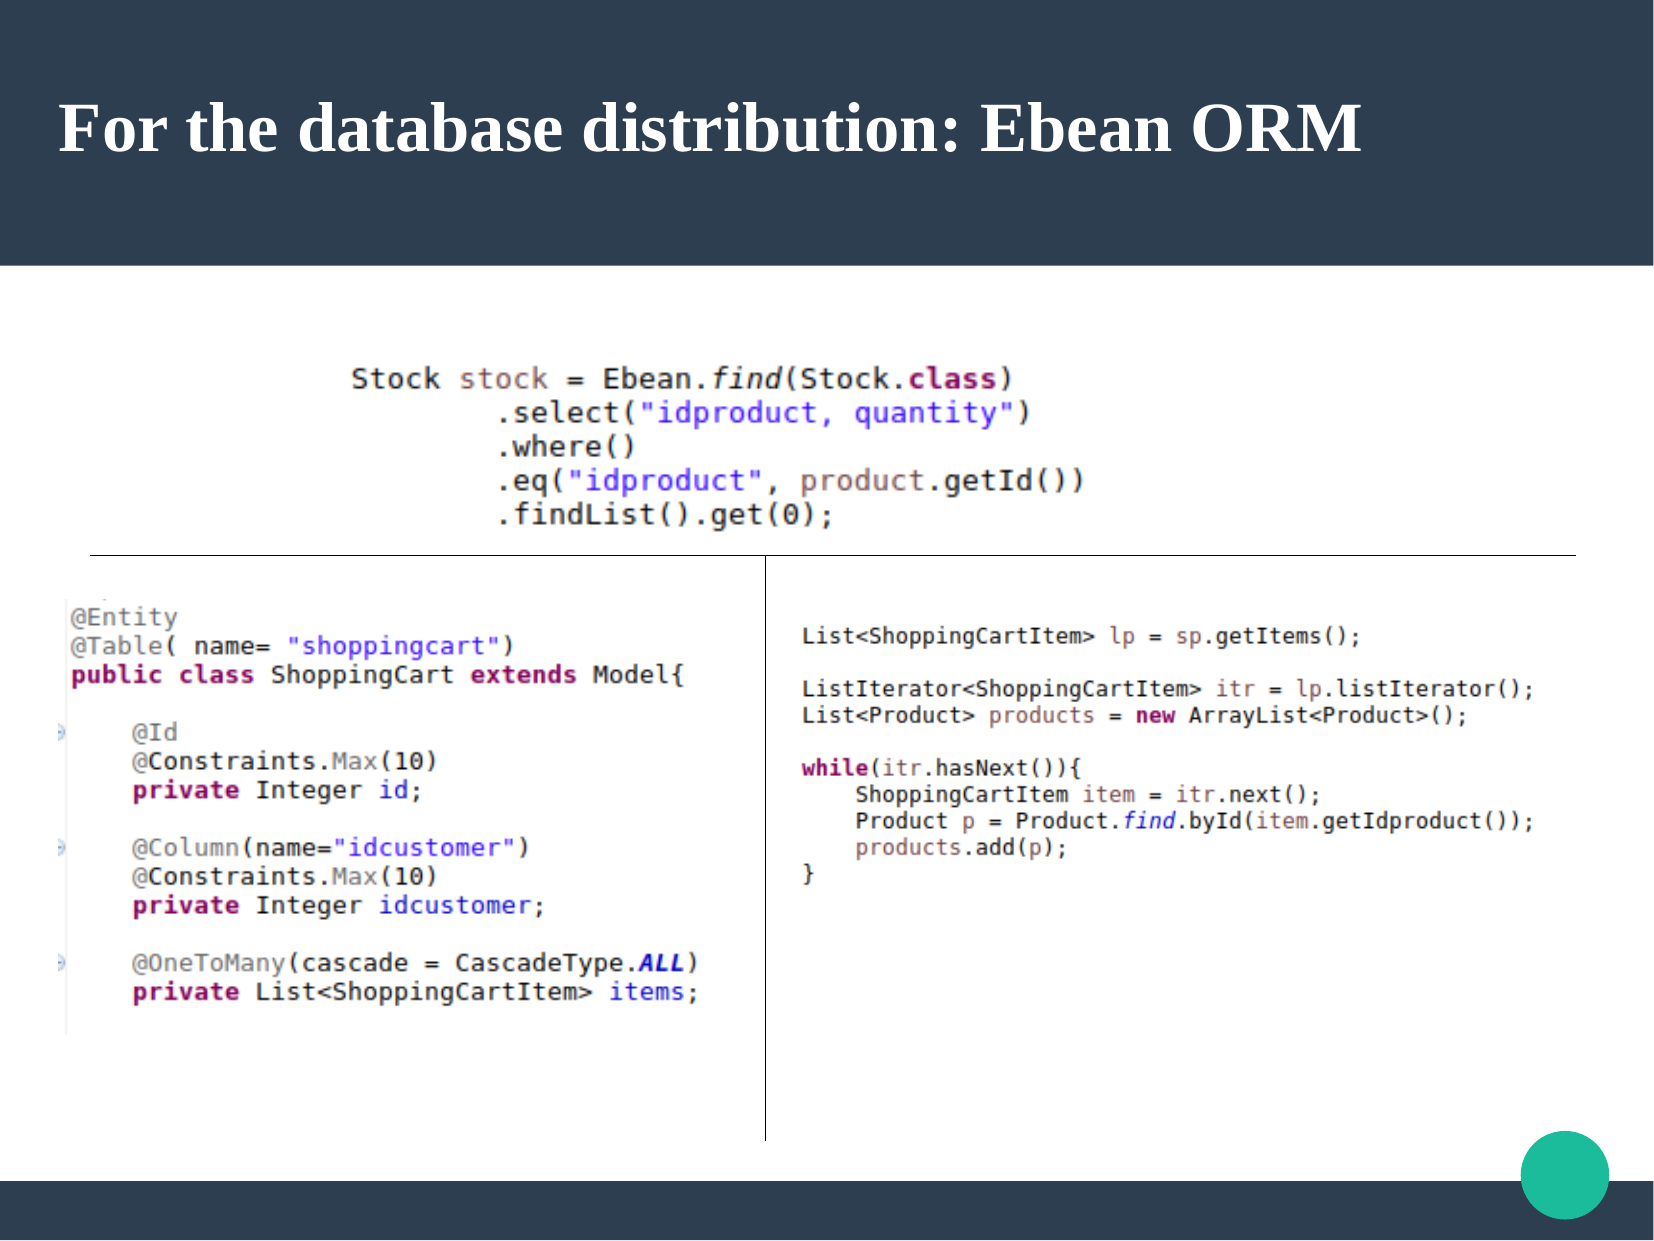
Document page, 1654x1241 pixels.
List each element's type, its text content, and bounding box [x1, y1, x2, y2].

picture [58, 599, 765, 1036]
title For the database distribution: Ebean ORM [59, 49, 1595, 207]
picture [766, 599, 1621, 1036]
picture [300, 344, 1216, 552]
